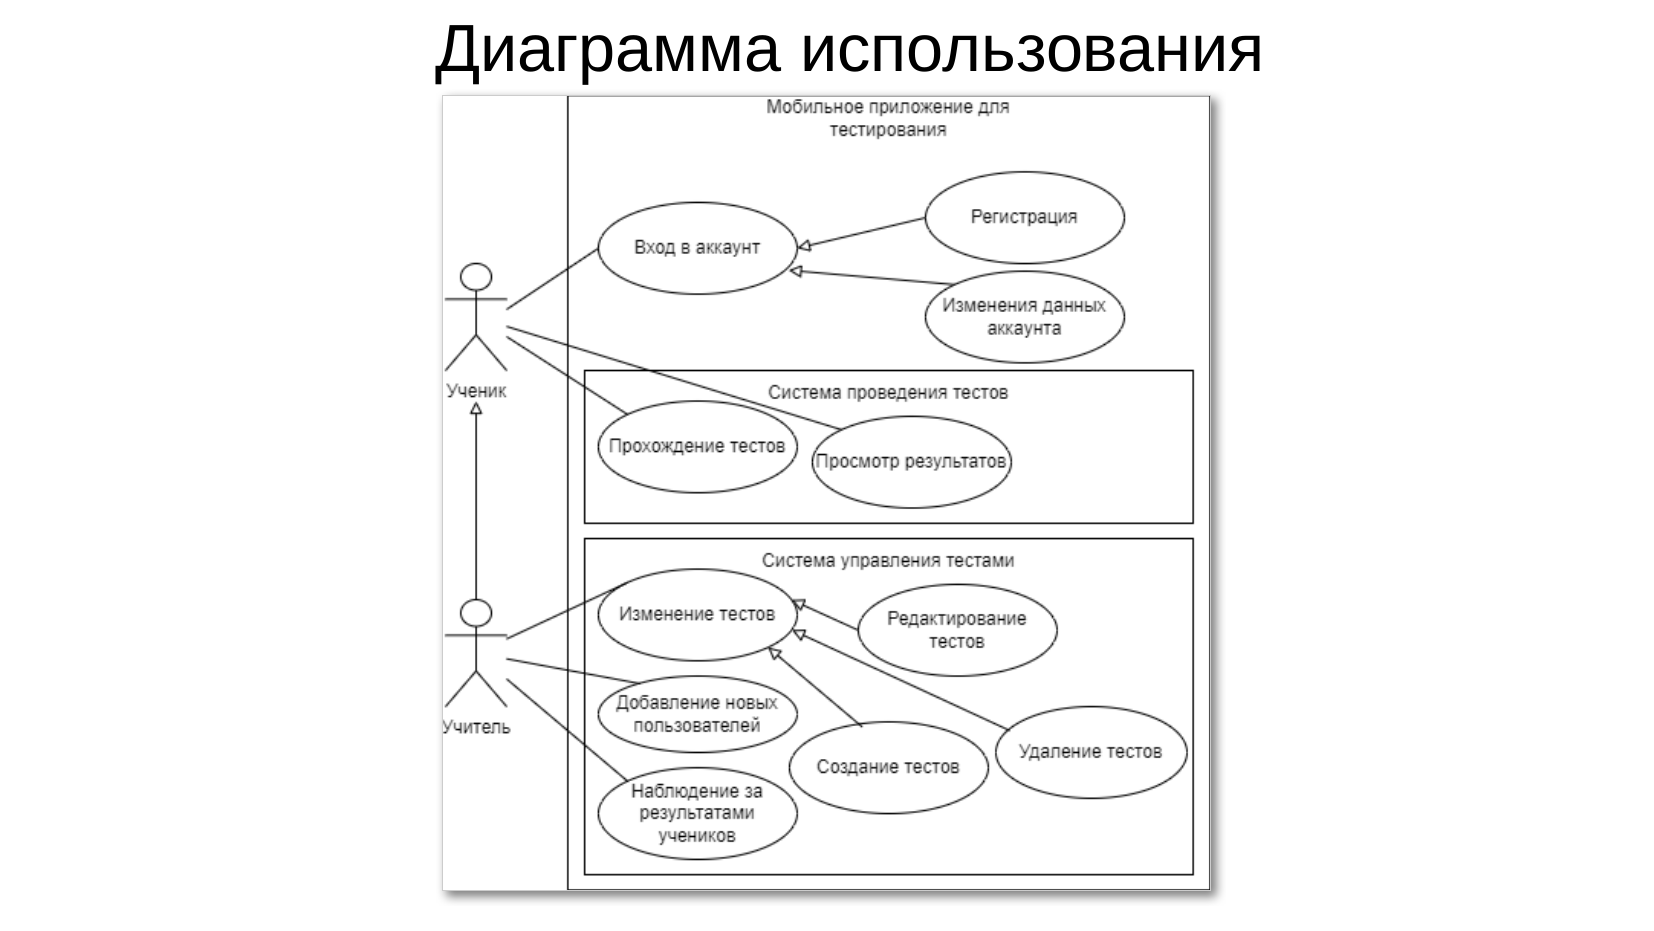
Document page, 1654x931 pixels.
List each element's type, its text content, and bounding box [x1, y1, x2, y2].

title Диаграмма использования [106, 0, 1595, 126]
picture [442, 95, 1211, 891]
